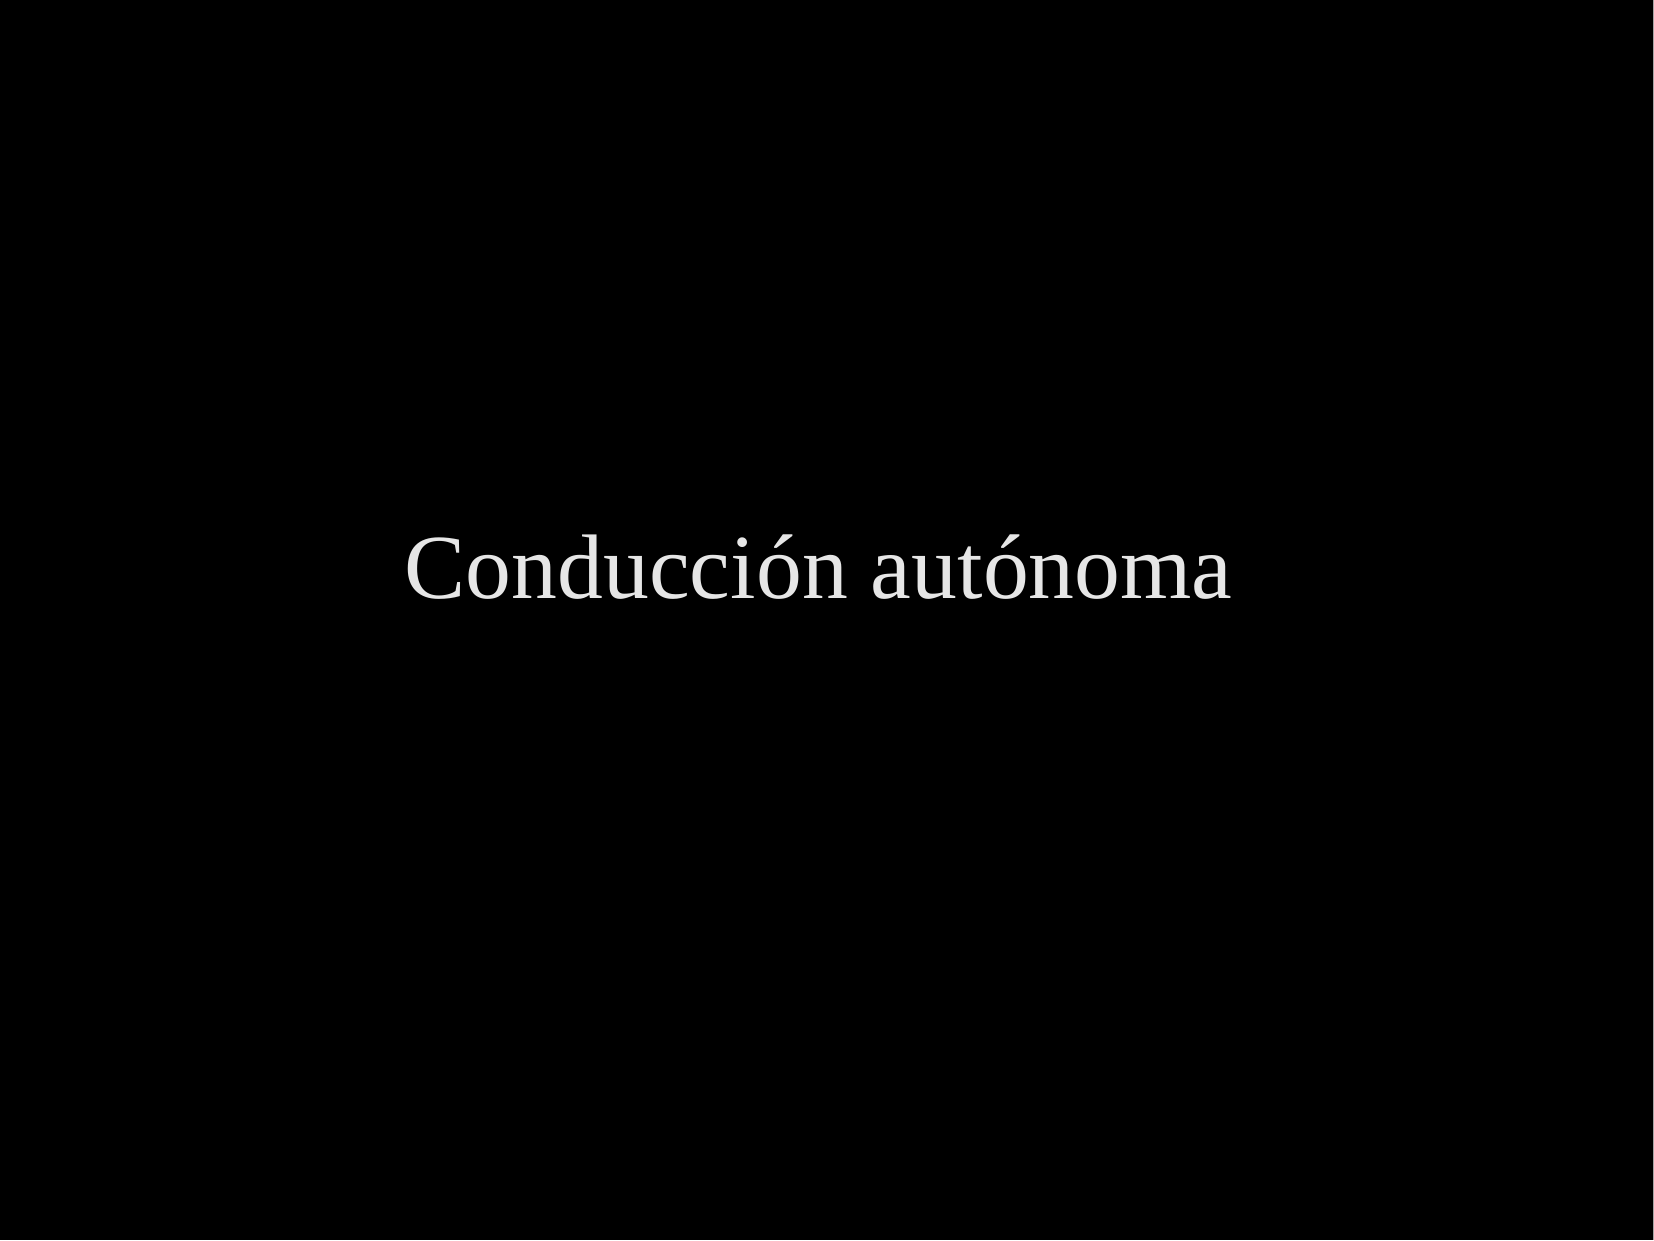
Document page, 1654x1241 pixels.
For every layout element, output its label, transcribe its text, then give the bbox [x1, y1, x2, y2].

text_box Conducción autónoma [389, 509, 1276, 626]
